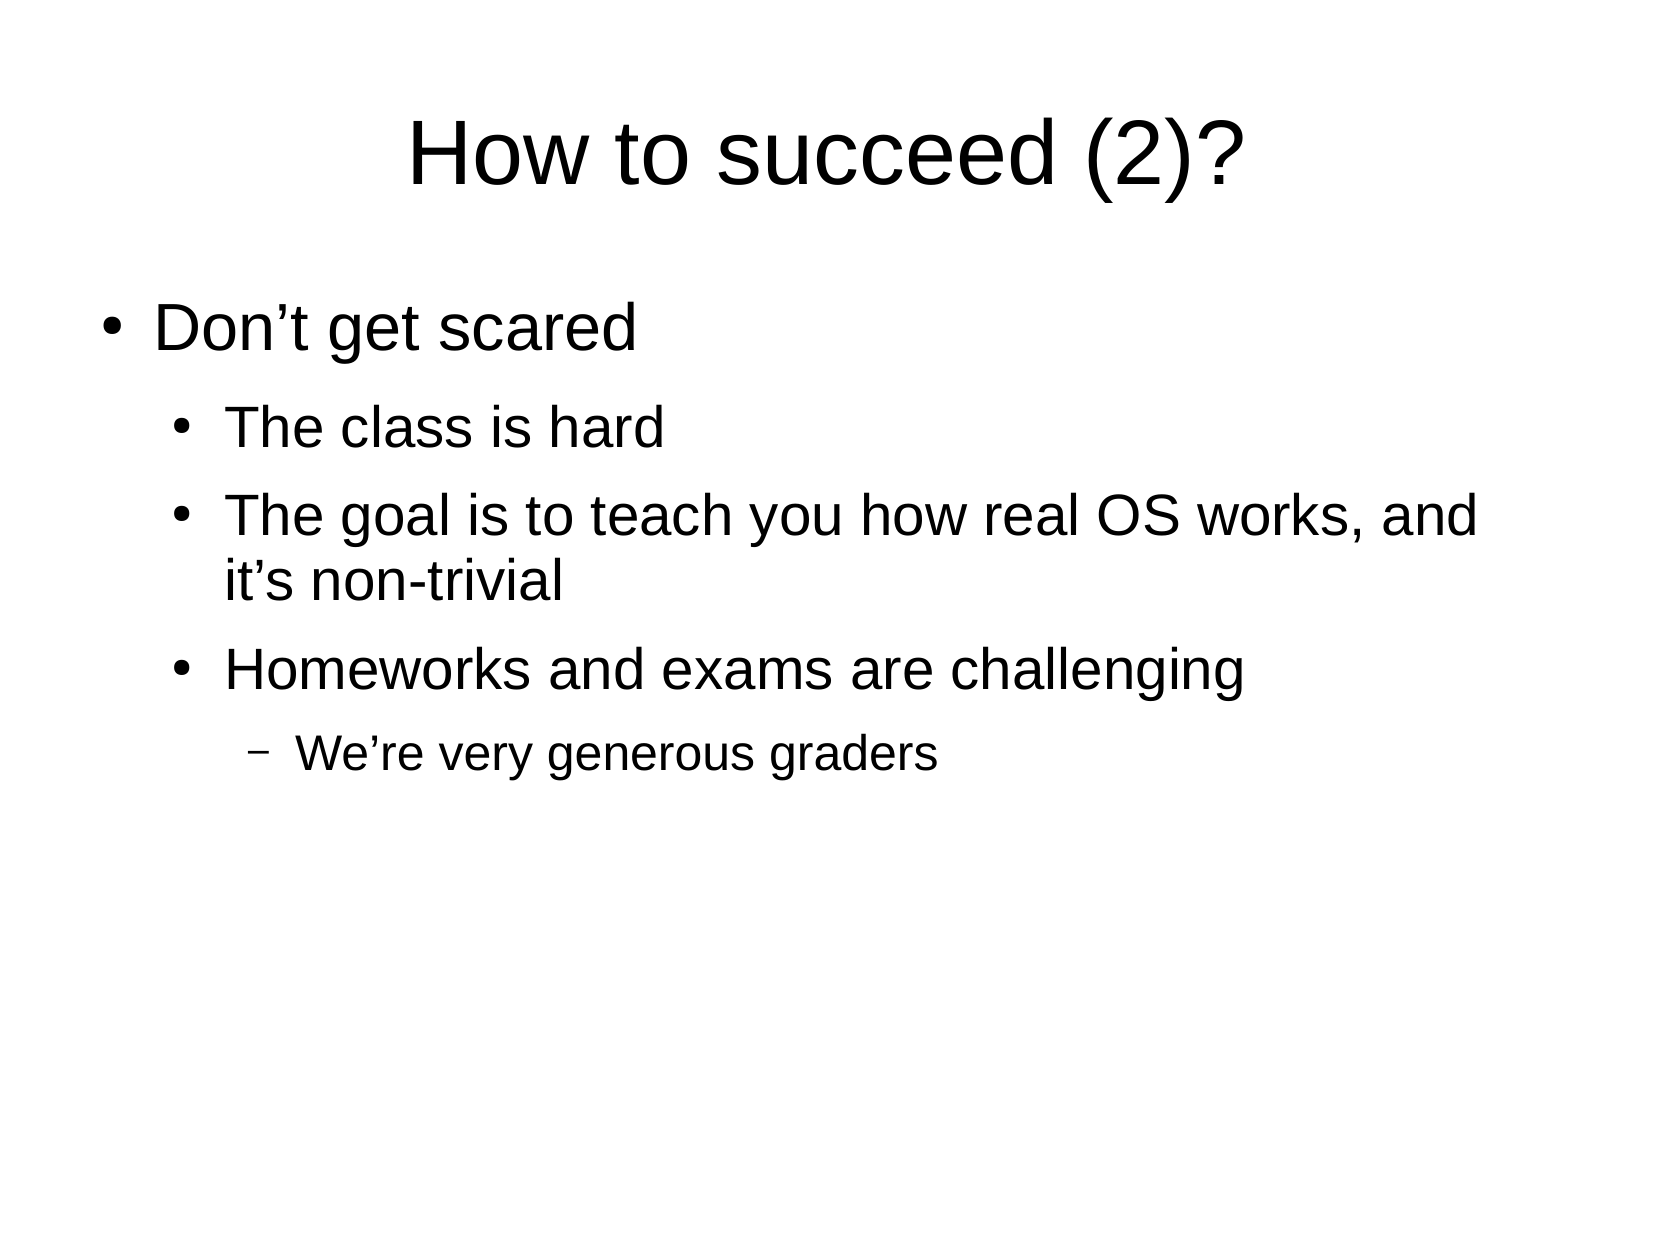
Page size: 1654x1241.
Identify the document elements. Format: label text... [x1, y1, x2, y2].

title How to succeed (2)? [82, 49, 1571, 257]
list Don’t get scared The class is hard The goal is to teach you how real OS works, and it’s non-trivial Homeworks and exams are challenging We’re very generous graders [82, 290, 1538, 1126]
